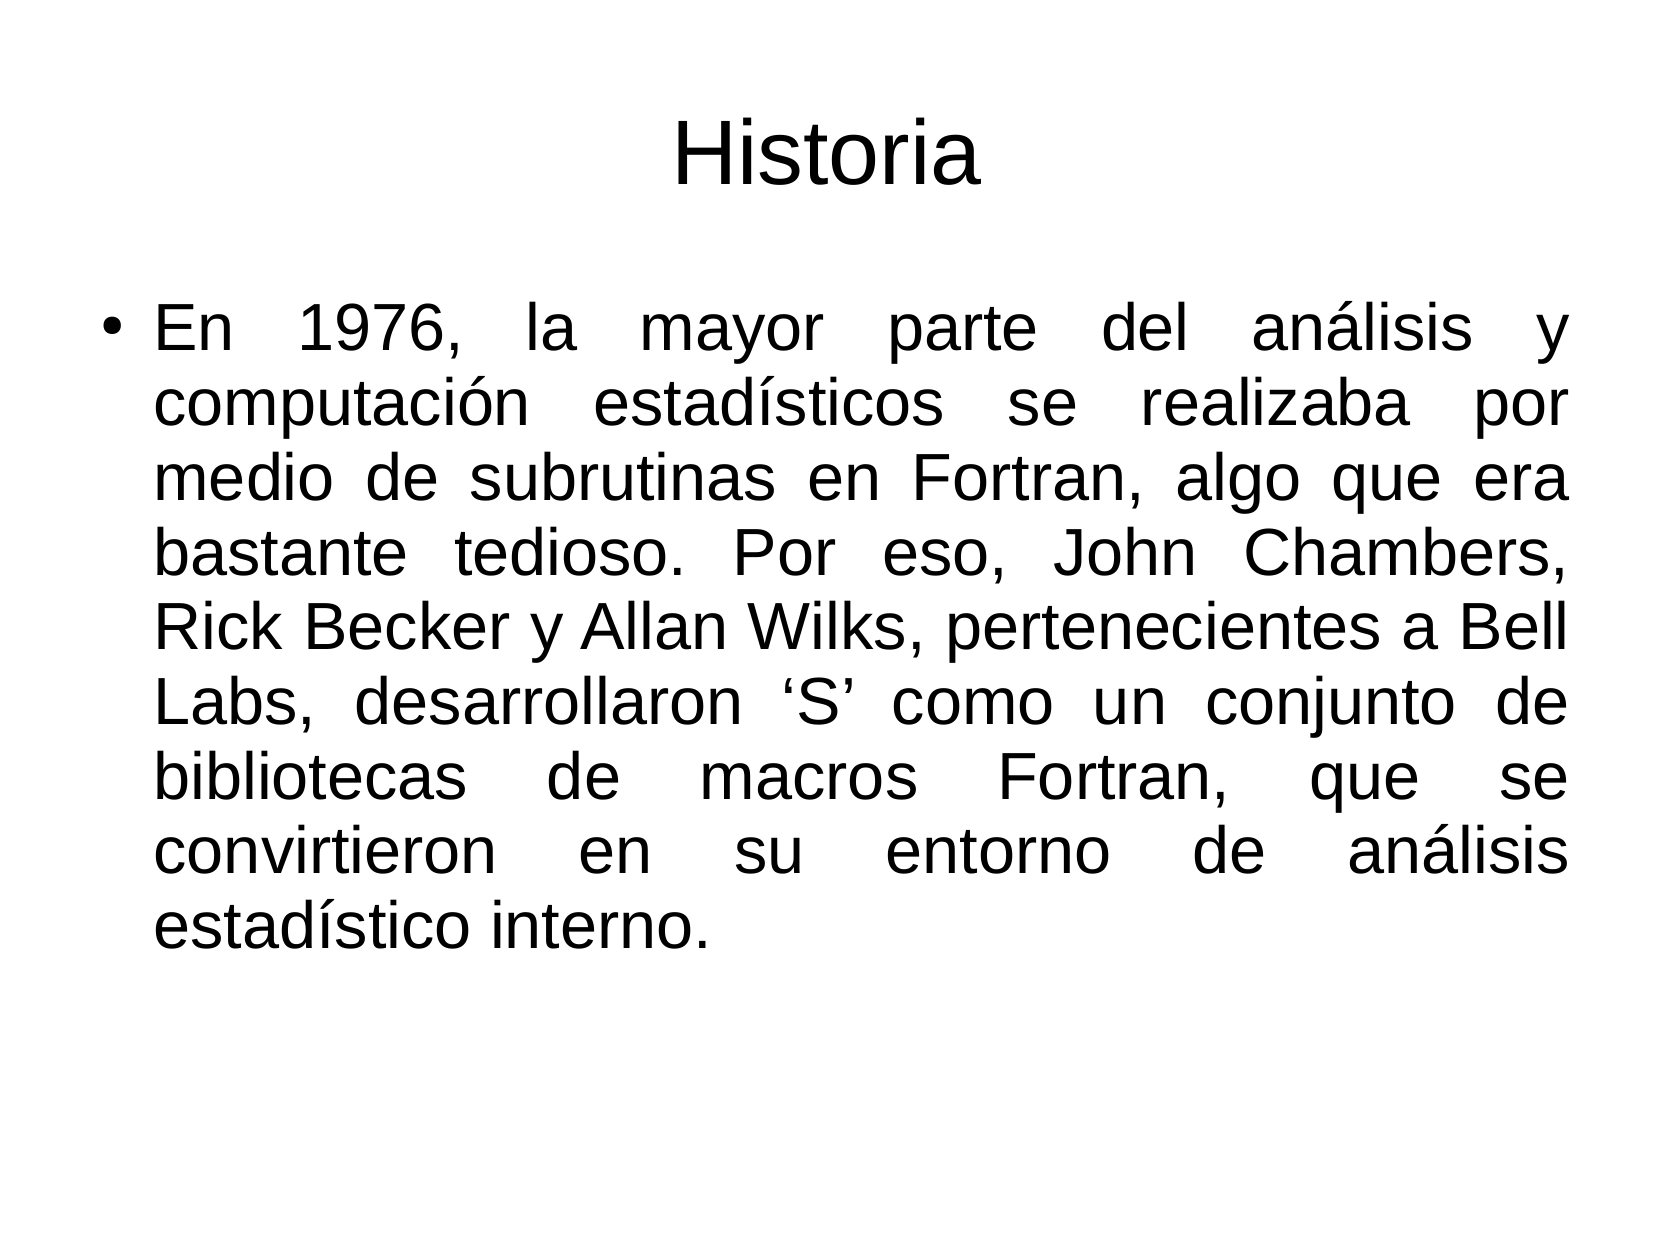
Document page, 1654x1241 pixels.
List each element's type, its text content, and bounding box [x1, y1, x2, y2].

title Historia [82, 49, 1571, 257]
list En 1976, la mayor parte del análisis y computación estadísticos se realizaba por medio de subrutinas en Fortran, algo que era bastante tedioso. Por eso, John Chambers, Rick Becker y Allan Wilks, pertenecientes a Bell Labs, desarrollaron ‘S’ como un conjunto de bibliotecas de macros Fortran, que se convirtieron en su entorno de análisis estadístico interno. [82, 290, 1571, 1010]
